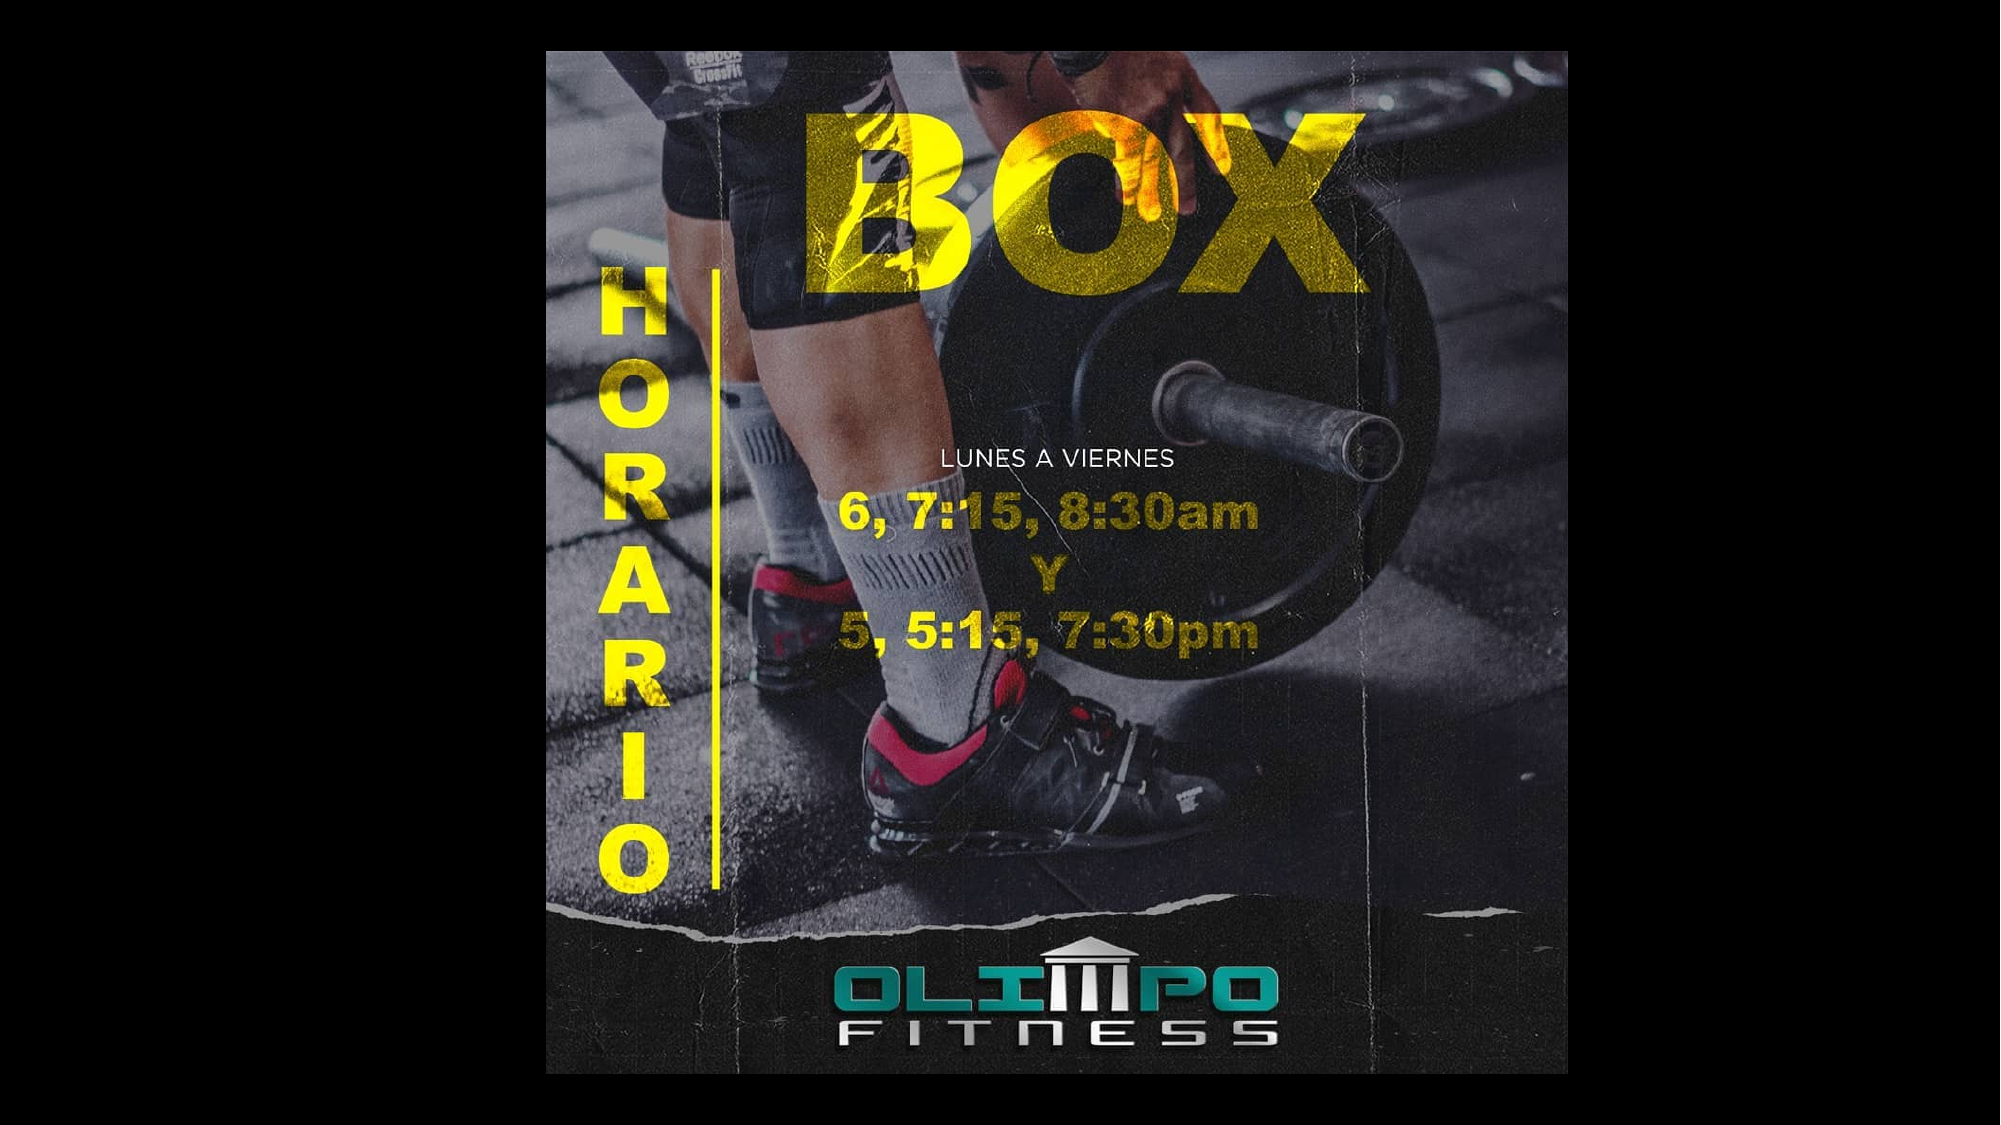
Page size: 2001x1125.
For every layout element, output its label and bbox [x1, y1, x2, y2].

picture [546, 51, 1568, 1074]
